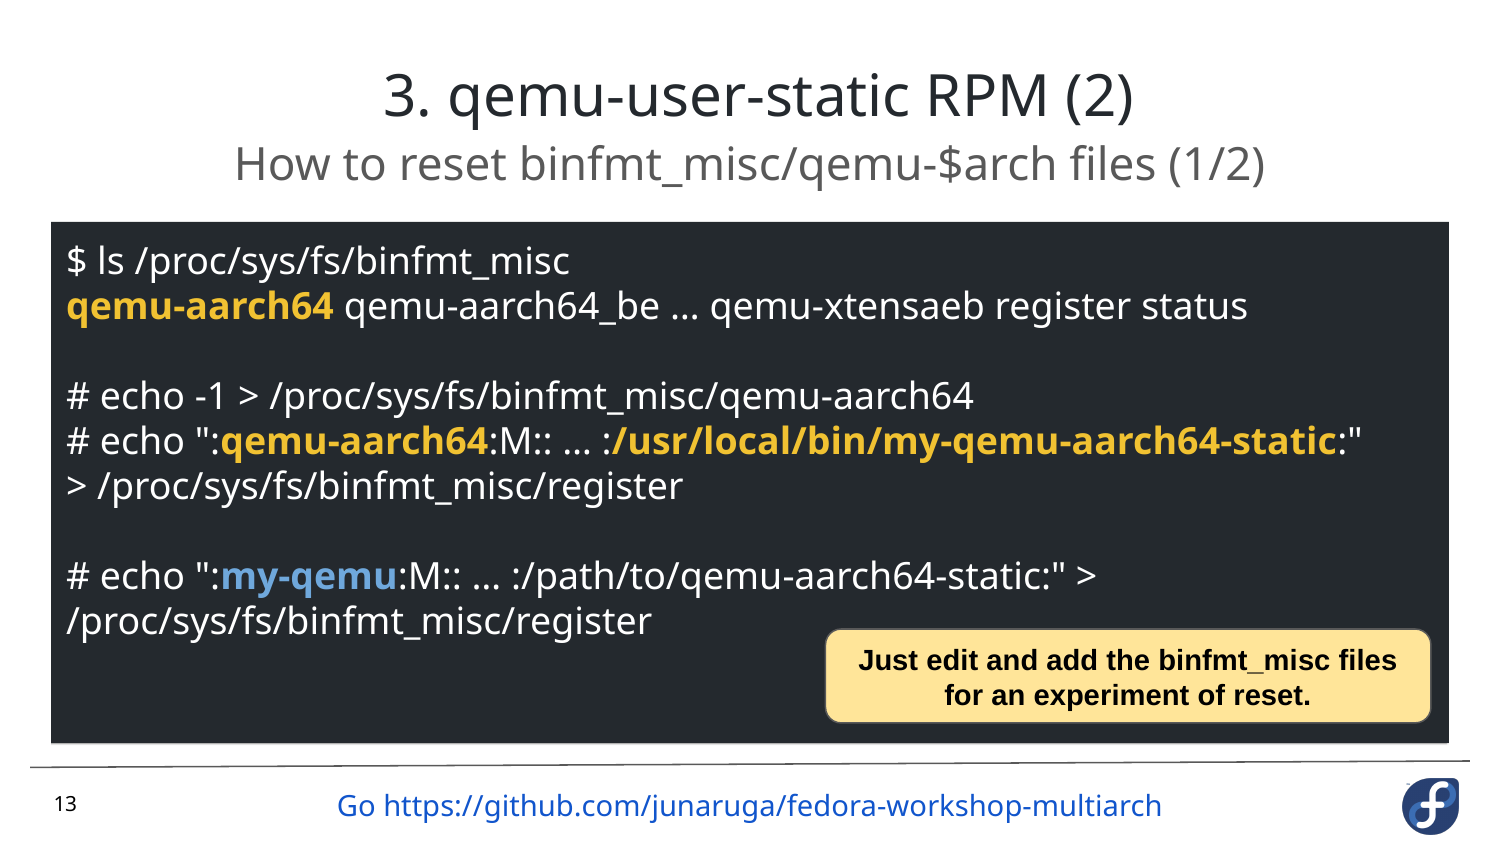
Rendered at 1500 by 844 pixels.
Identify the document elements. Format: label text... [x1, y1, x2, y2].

title 3. qemu-user-static RPM (2) [30, 43, 1488, 138]
list $ ls /proc/sys/fs/binfmt_misc qemu-aarch64 qemu-aarch64_be … qemu-xtensaeb register status # echo -1 > /proc/sys/fs/binfmt_misc/qemu-aarch64 # echo ":qemu-aarch64:M:: … :/usr/local/bin/my-qemu-aarch64-static:" > /proc/sys/fs/binfmt_misc/register # echo ":my-qemu:M:: … :/path/to/qemu-aarch64-static:" > /proc/sys/fs/binfmt_misc/register [51, 221, 1449, 743]
title How to reset binfmt_misc/qemu-$arch files (1/2) [51, 119, 1449, 199]
text_box Just edit and add the binfmt_misc files for an experiment of reset. [825, 628, 1431, 723]
slide_number Go https://github.com/junaruga/fedora-workshop-multiarch [191, 772, 1309, 837]
picture [1402, 778, 1459, 835]
slide_number <number> [38, 772, 104, 837]
